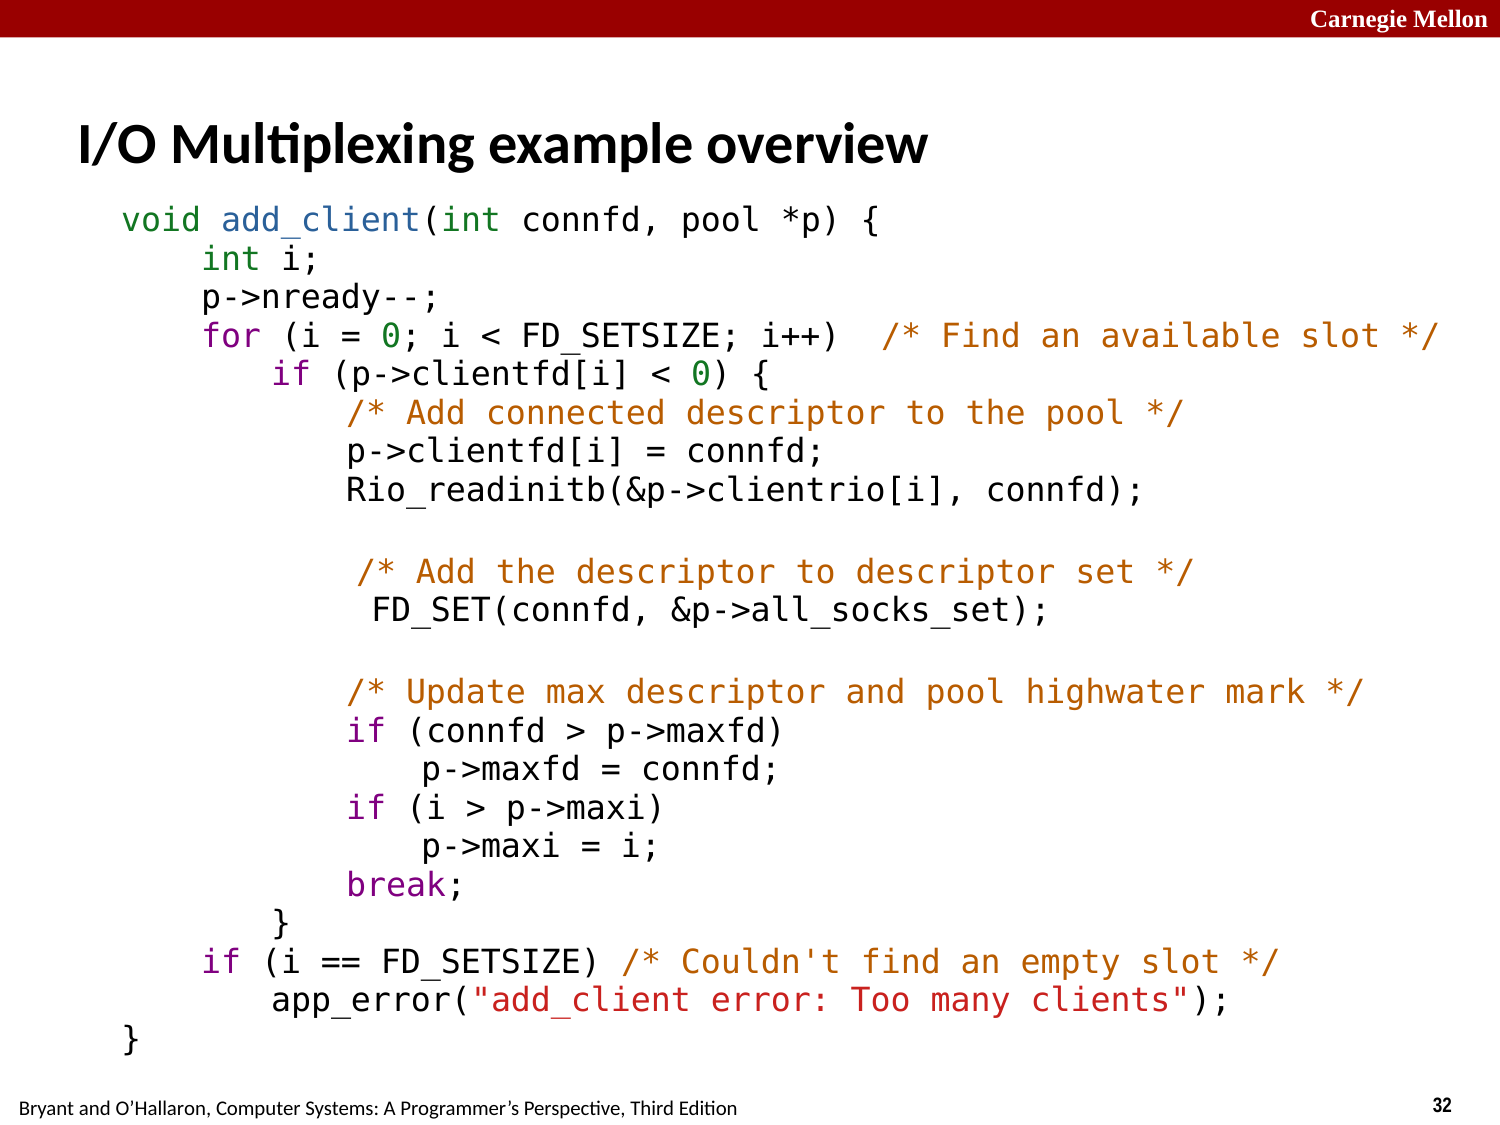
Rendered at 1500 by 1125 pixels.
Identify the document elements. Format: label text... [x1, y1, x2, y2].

text_box void add_client(int connfd, pool *p) { int i; p->nready--; for (i = 0; i < FD_SETSIZE; i++) /* Find an available slot */ if (p->clientfd[i] < 0) { /* Add connected descriptor to the pool */ p->clientfd[i] = connfd; Rio_readinitb(&p->clientrio[i], connfd); /* Add the descriptor to descriptor set */ FD_SET(connfd, &p->all_socks_set); /* Update max descriptor and pool highwater mark */ if (connfd > p->maxfd) p->maxfd = connfd; if (i > p->maxi) p->maxi = i; break; } if (i == FD_SETSIZE) /* Couldn't find an empty slot */ app_error("add_client error: Too many clients"); } [106, 193, 1500, 1083]
title I/O Multiplexing example overview [62, 93, 1337, 188]
